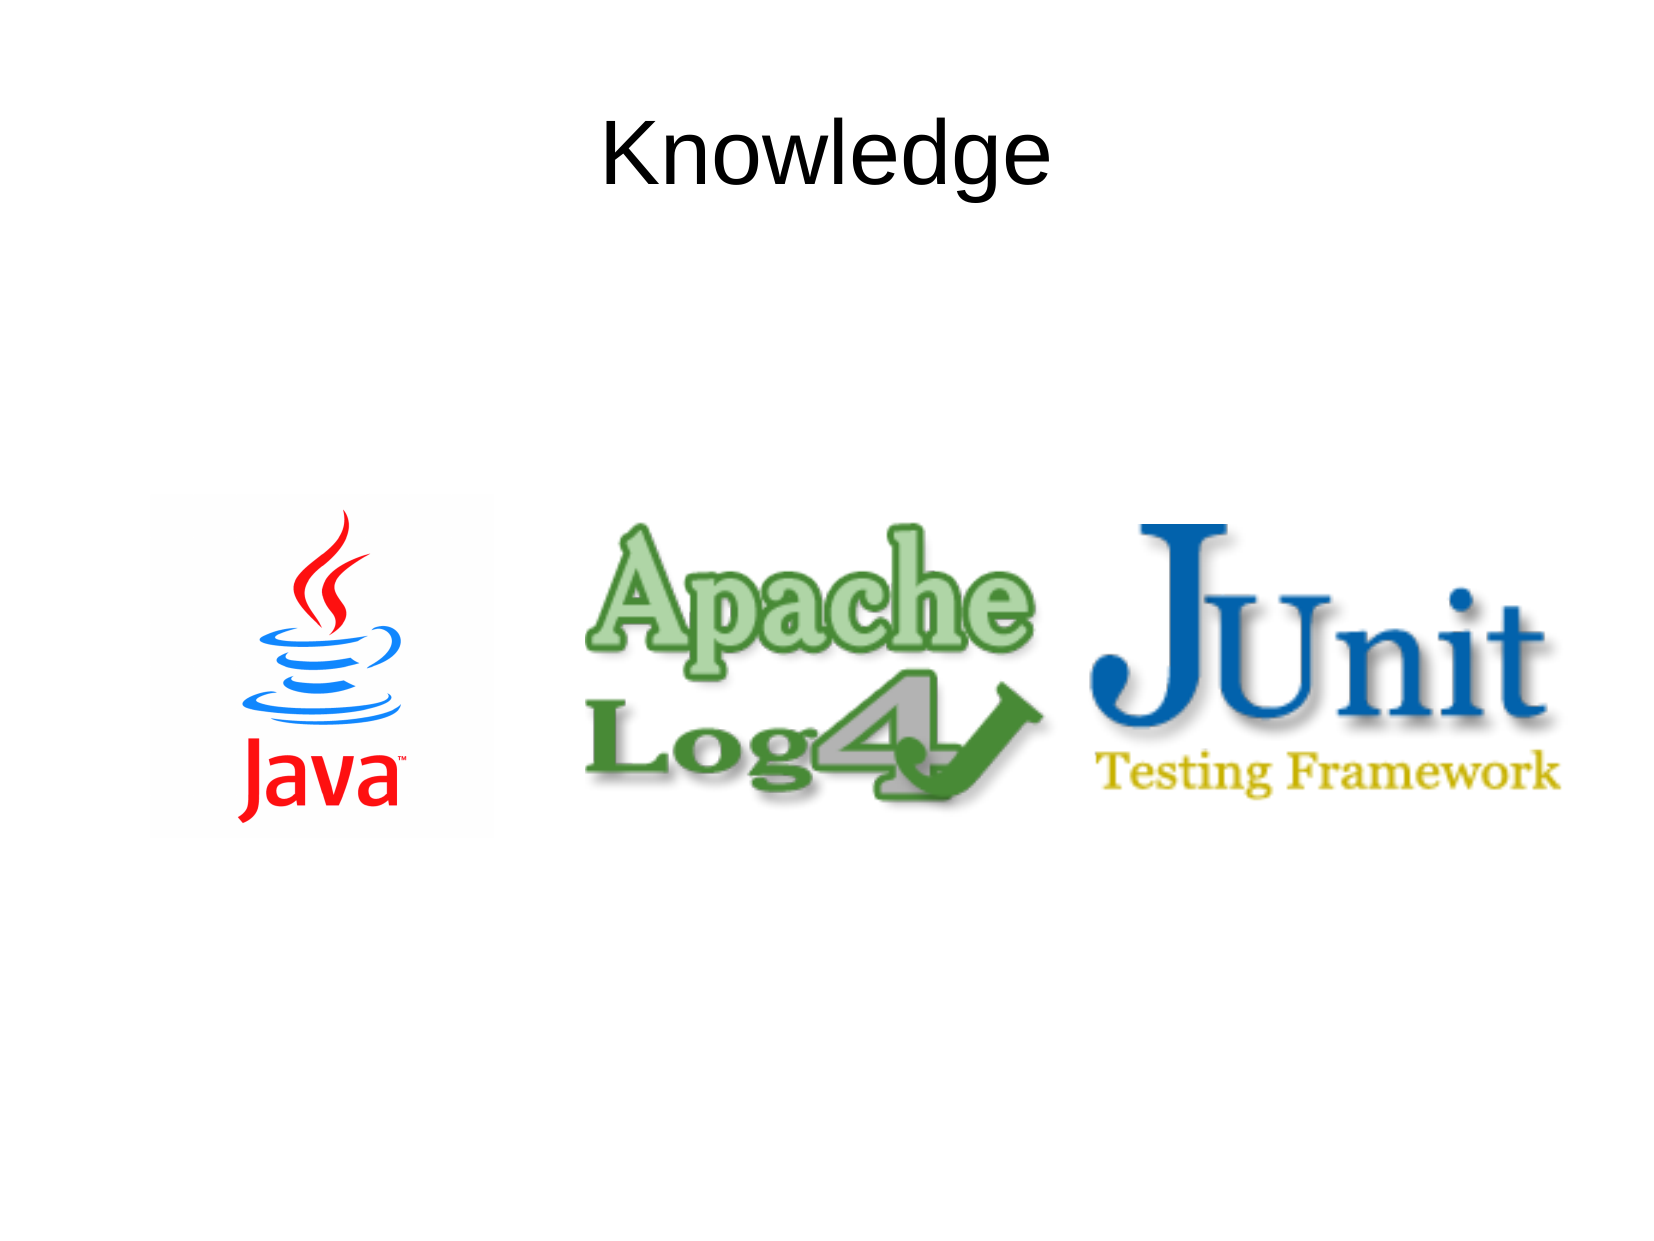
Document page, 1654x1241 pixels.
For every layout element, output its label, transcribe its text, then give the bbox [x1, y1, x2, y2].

picture [585, 519, 1065, 817]
picture [1088, 524, 1568, 813]
picture [150, 494, 494, 838]
title Knowledge [82, 49, 1571, 257]
